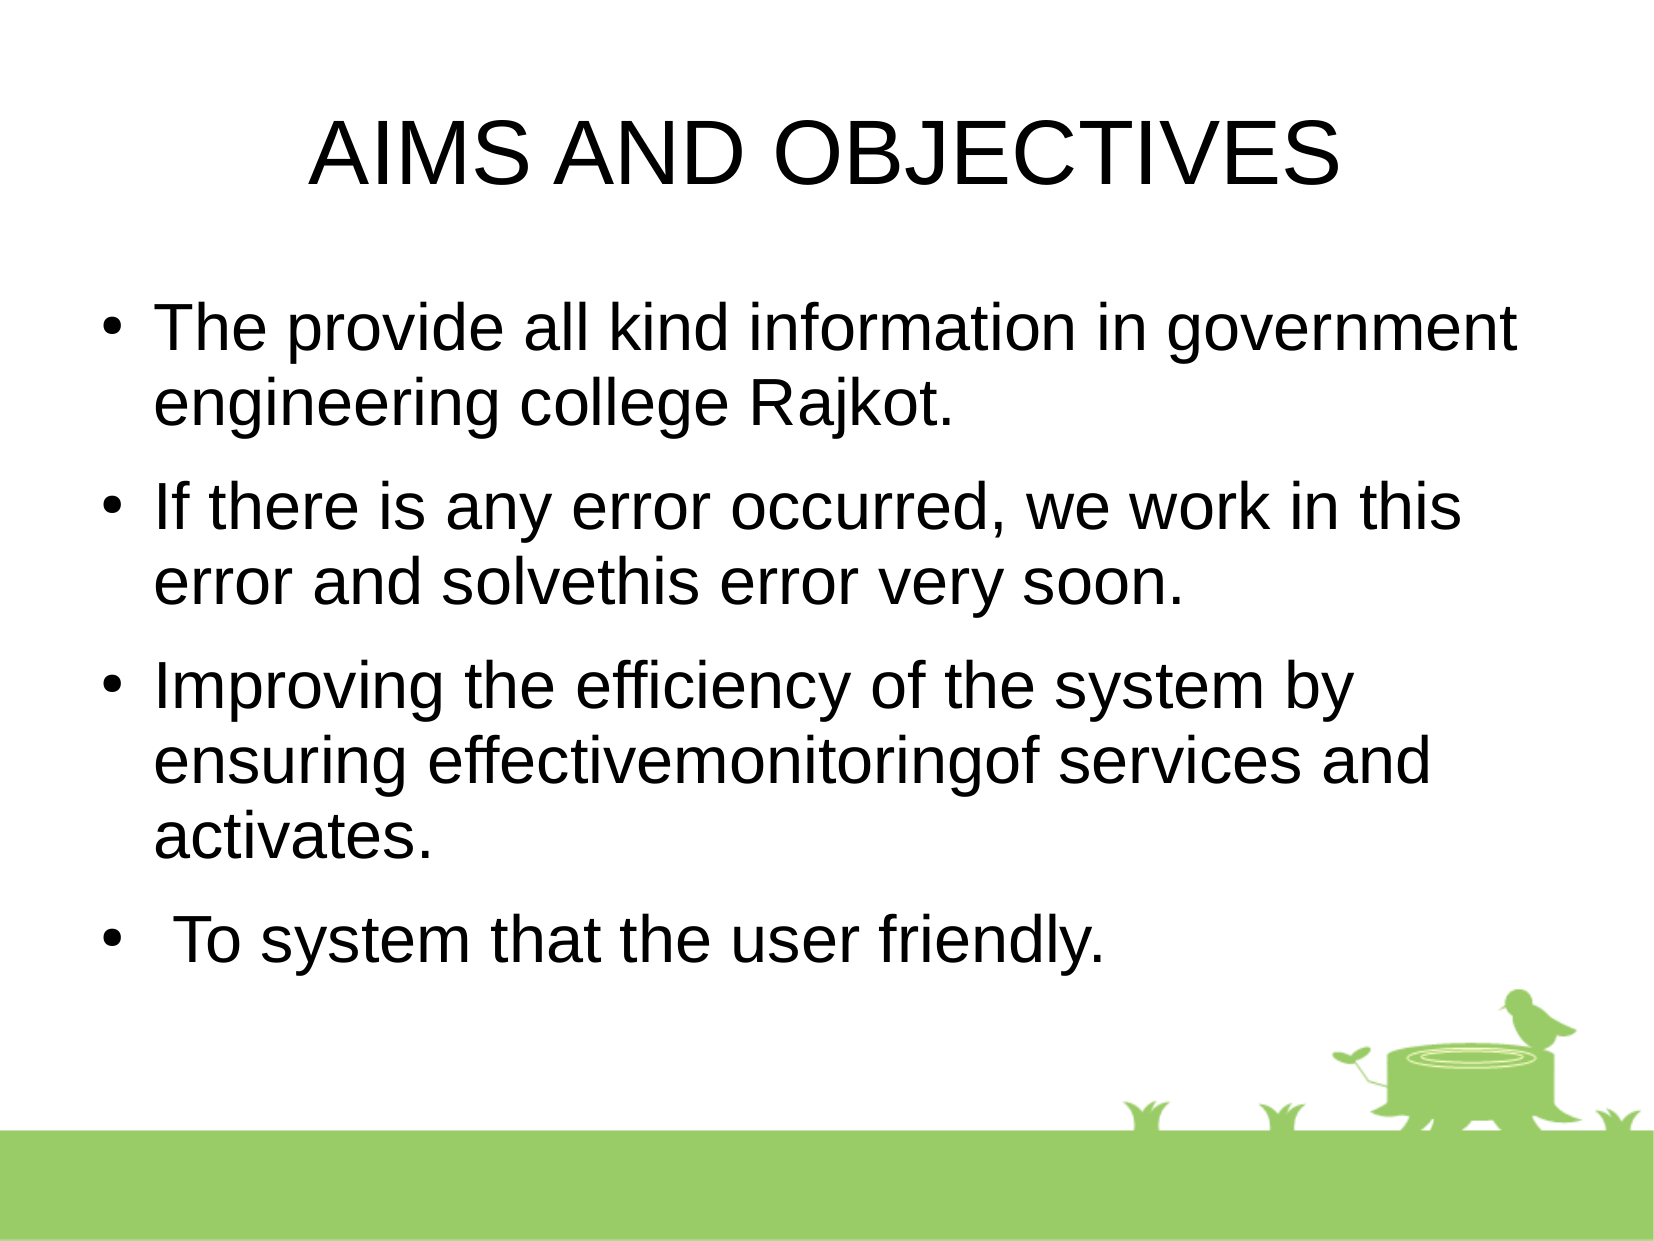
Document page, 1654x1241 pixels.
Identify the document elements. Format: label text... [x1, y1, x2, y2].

list The provide all kind information in government engineering college Rajkot. If there is any error occurred, we work in this error and solvethis error very soon. Improving the efficiency of the system by ensuring effectivemonitoringof services and activates. To system that the user friendly. [82, 290, 1571, 1010]
picture [0, 0, 1654, 1241]
title AIMS AND OBJECTIVES [82, 49, 1571, 257]
